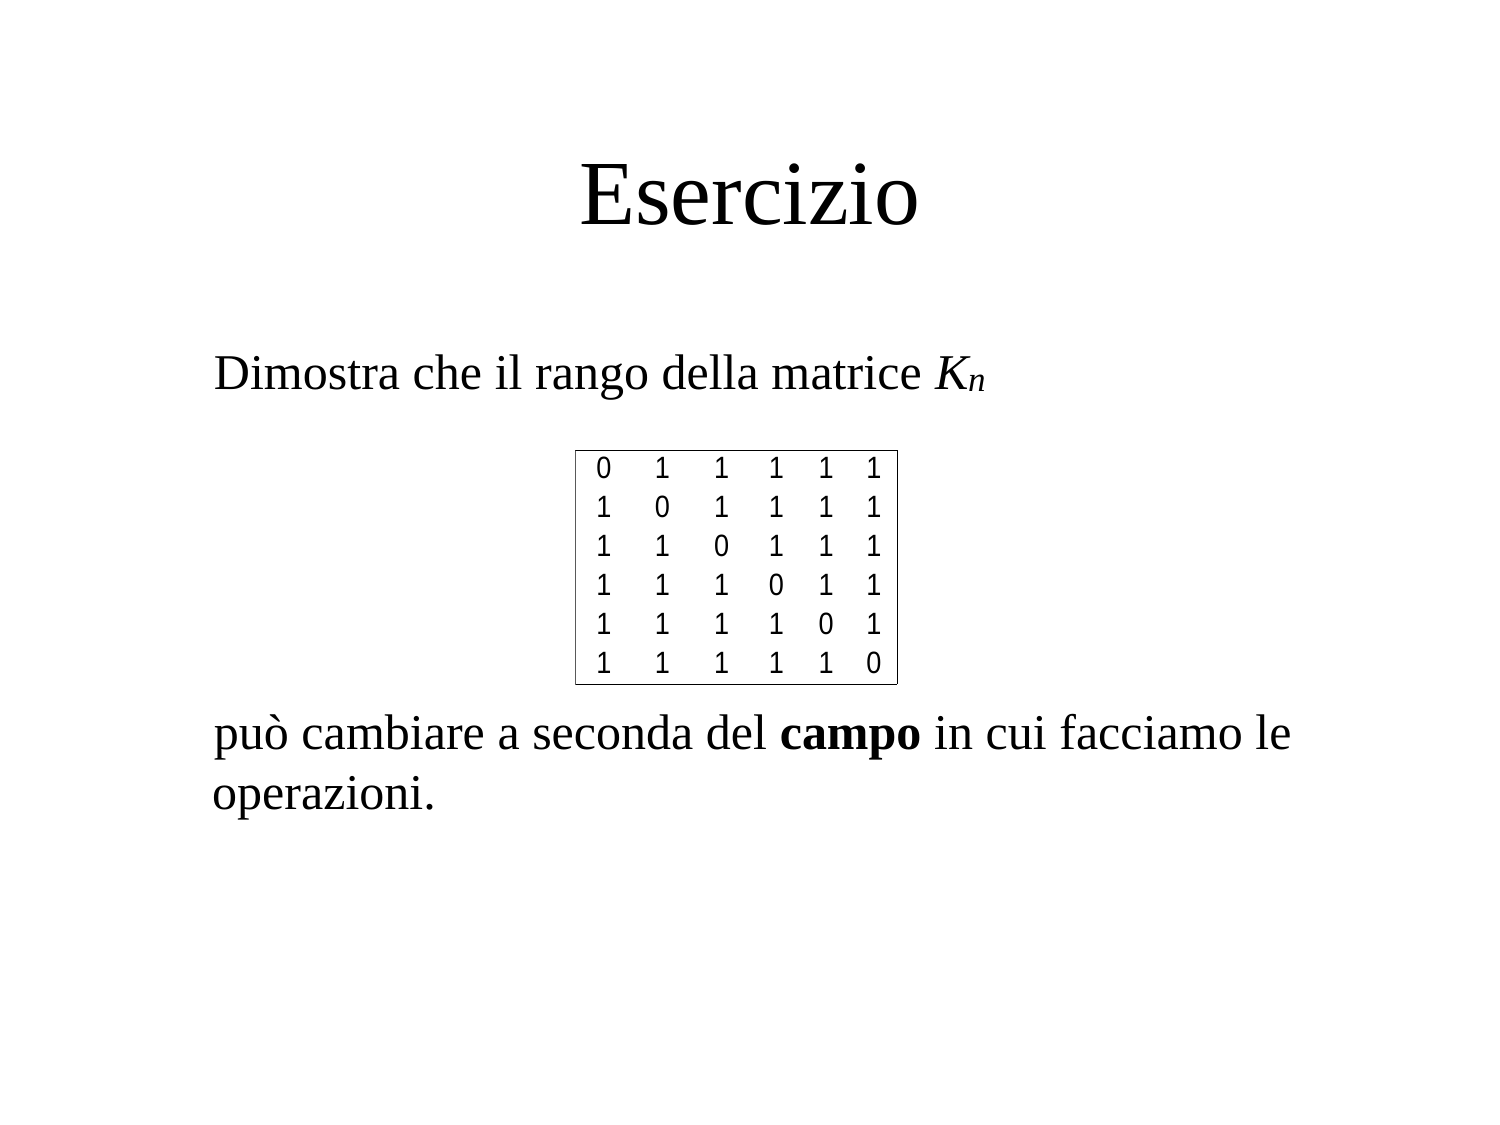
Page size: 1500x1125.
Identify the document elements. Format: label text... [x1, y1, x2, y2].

title Esercizio [112, 99, 1388, 288]
chart [575, 450, 901, 688]
text_box Dimostra che il rango della matrice Kn può cambiare a seconda del campo in cui facciamo le operazioni. [197, 331, 1363, 828]
